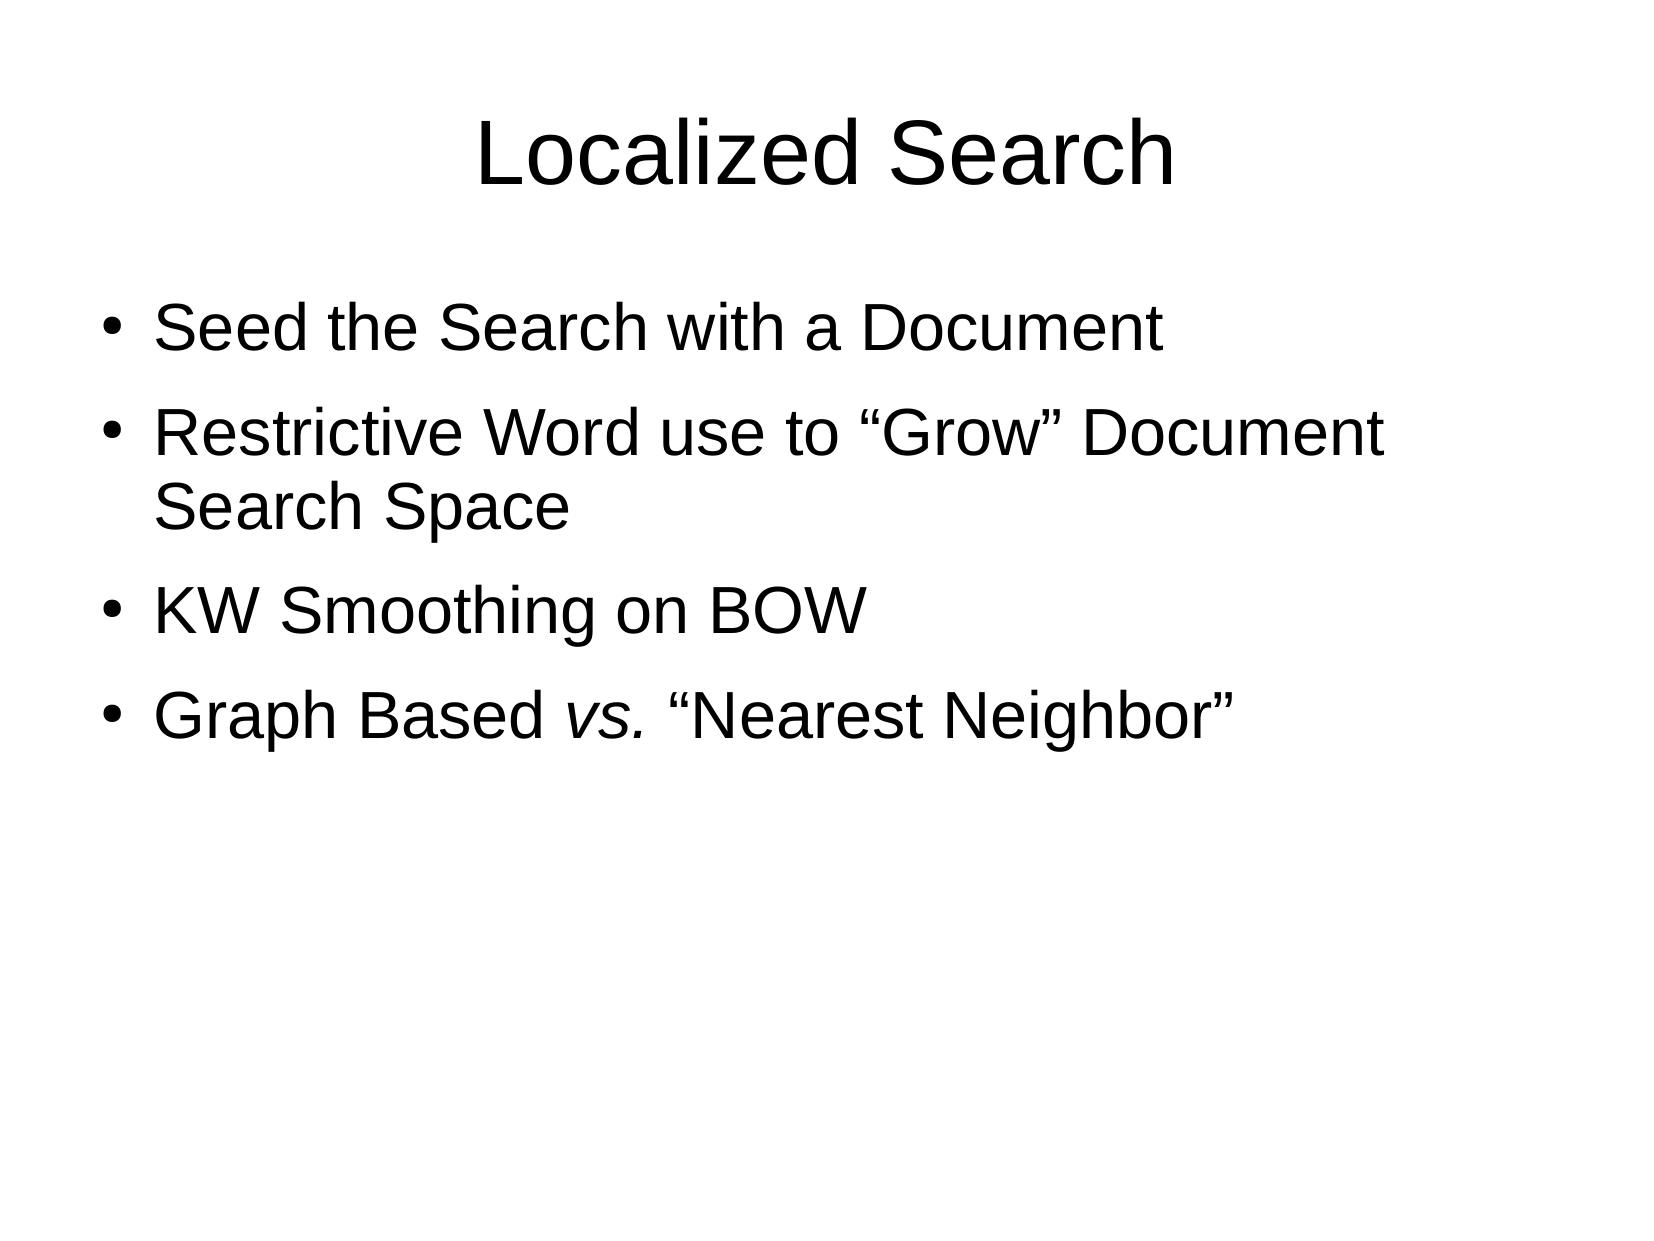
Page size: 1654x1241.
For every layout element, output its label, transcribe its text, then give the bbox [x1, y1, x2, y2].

title Localized Search [82, 49, 1571, 257]
list Seed the Search with a Document Restrictive Word use to “Grow” Document Search Space KW Smoothing on BOW Graph Based vs. “Nearest Neighbor” [82, 290, 1571, 1010]
